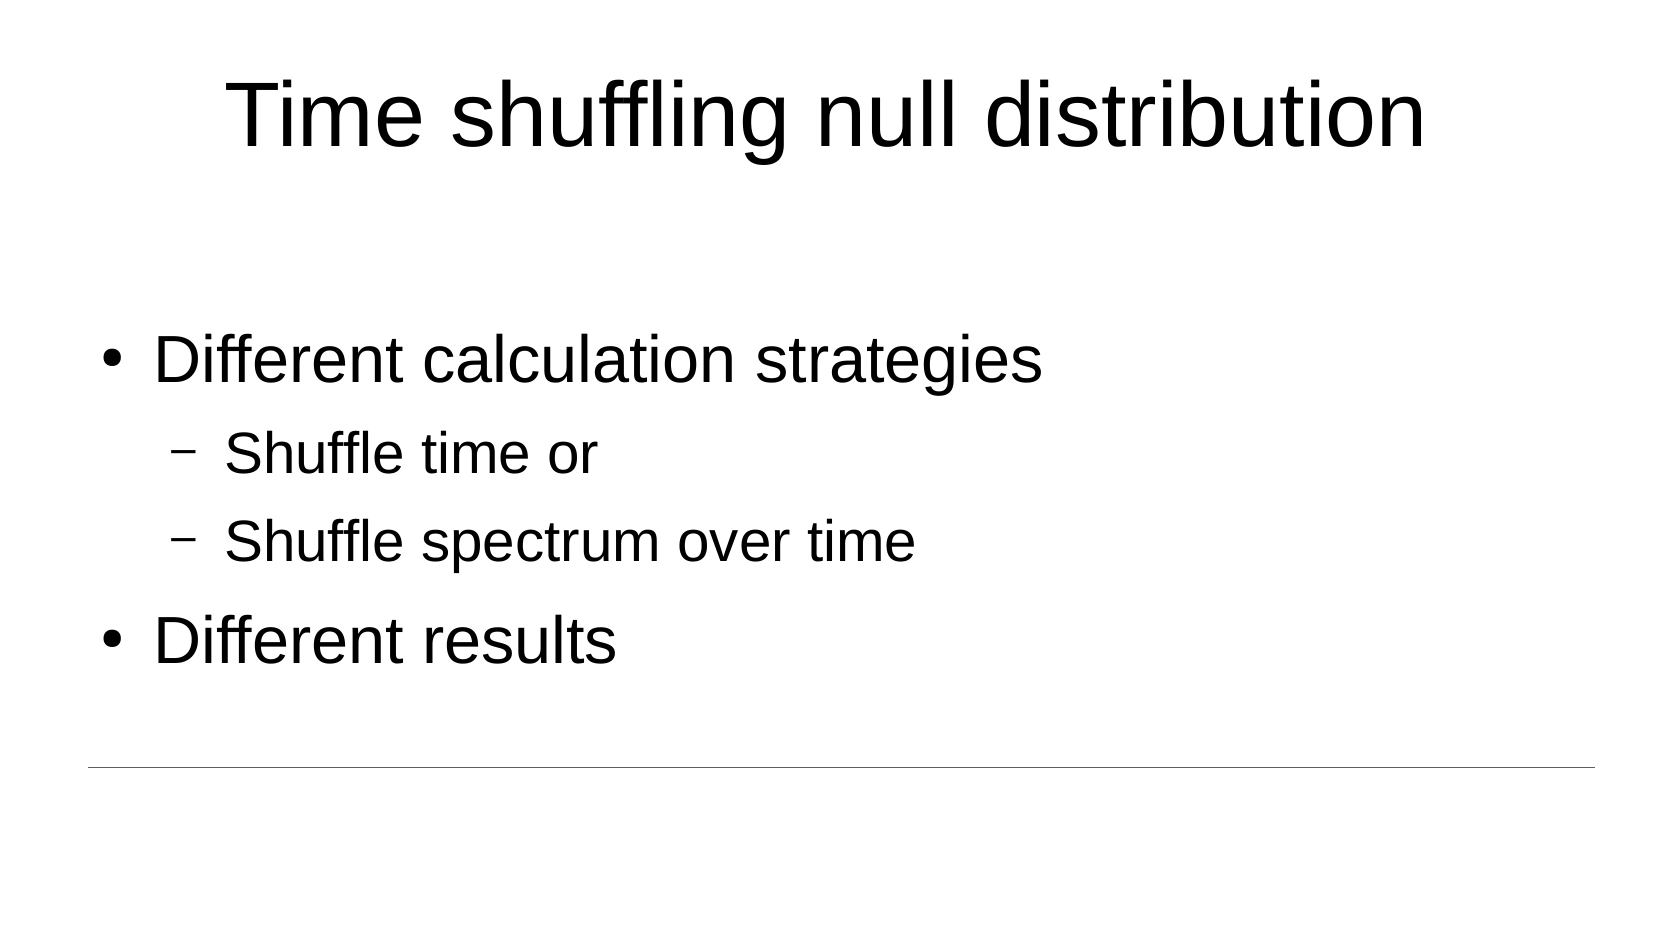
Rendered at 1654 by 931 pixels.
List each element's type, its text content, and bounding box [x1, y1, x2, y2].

title Time shuffling null distribution [82, 37, 1571, 193]
list Different calculation strategies Shuffle time or Shuffle spectrum over time Different results [82, 217, 1571, 758]
